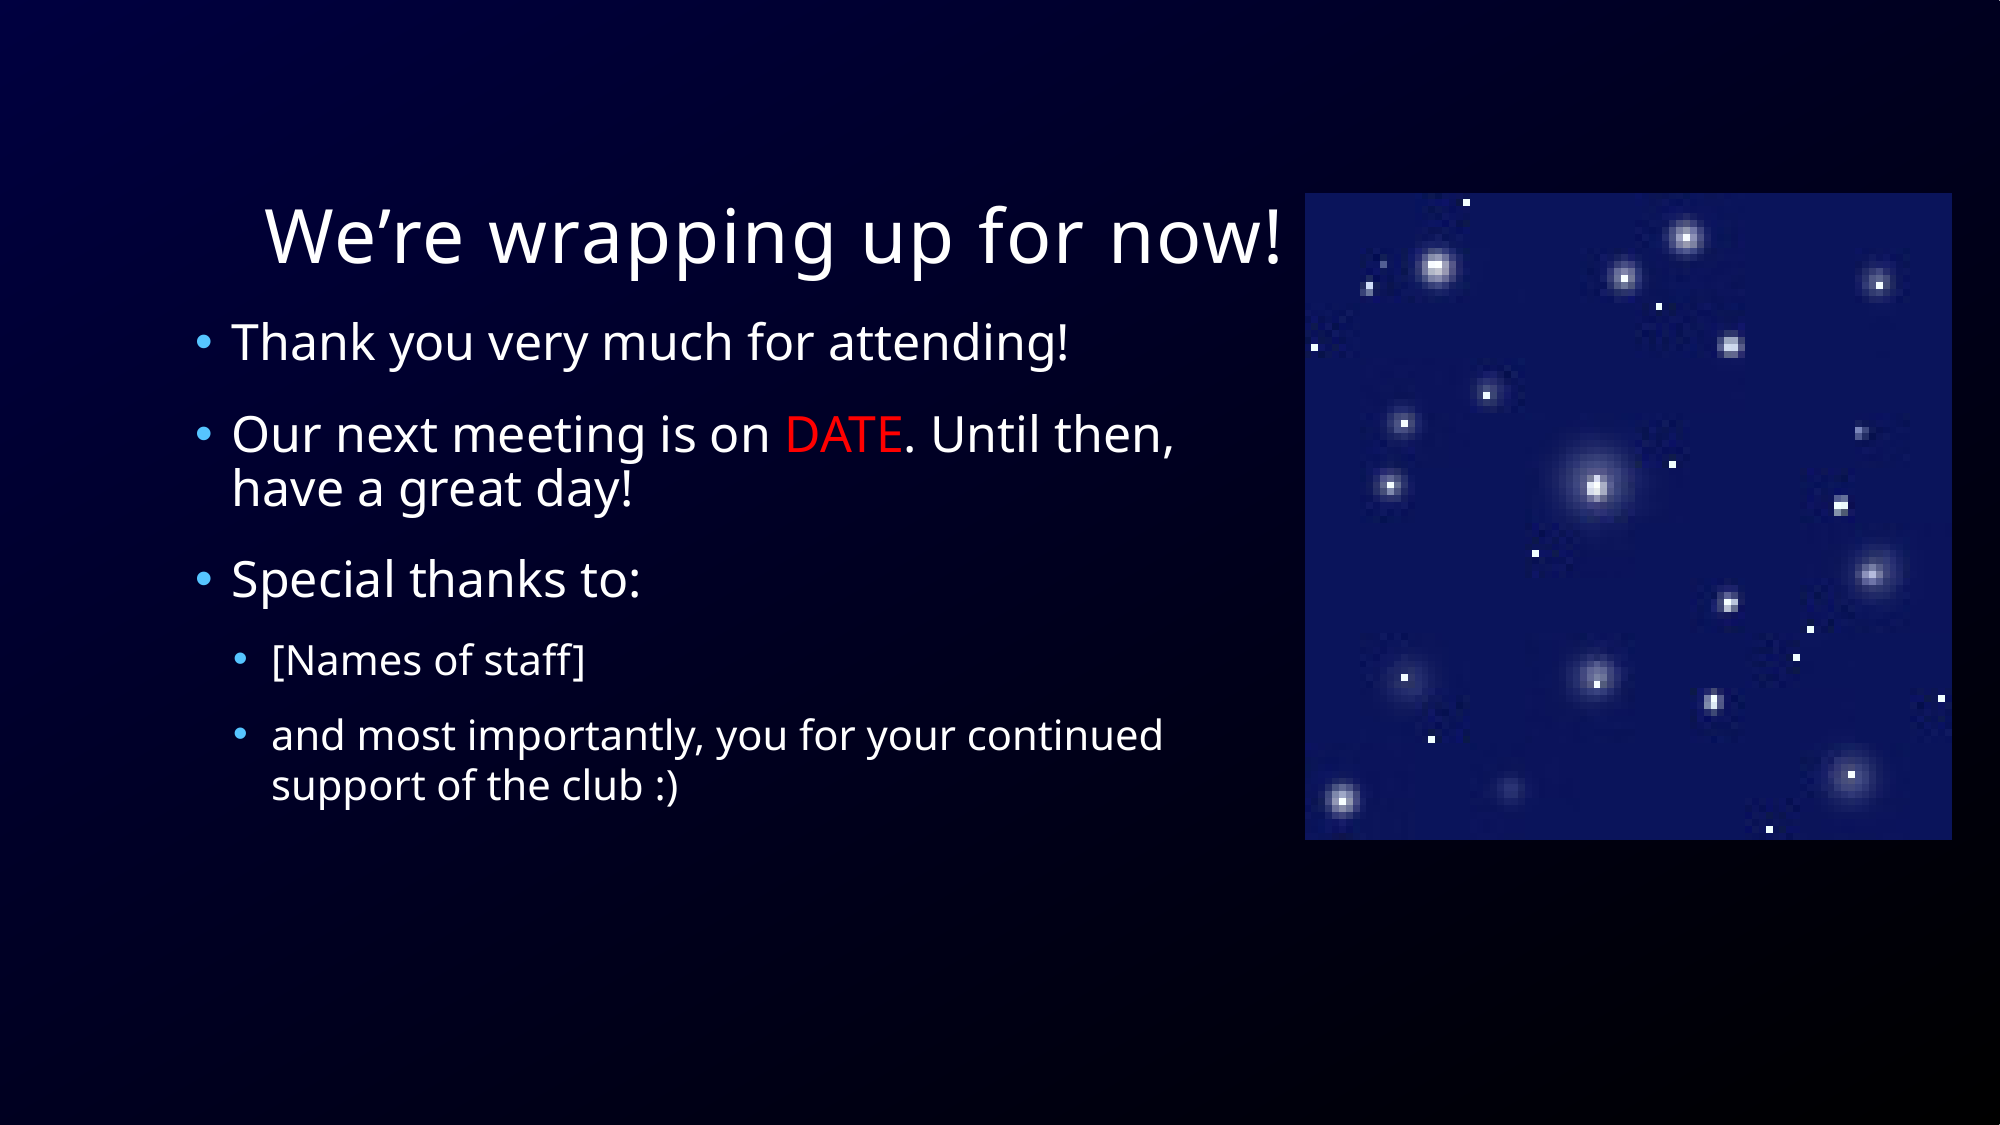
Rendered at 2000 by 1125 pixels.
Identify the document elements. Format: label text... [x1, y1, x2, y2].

title We’re wrapping up for now! [249, 62, 1750, 288]
list Thank you very much for attending! Our next meeting is on DATE. Until then, have a great day! Special thanks to: [Names of staff] and most importantly, you for your continued support of the club :) [180, 310, 1293, 1111]
picture [1305, 193, 1952, 841]
